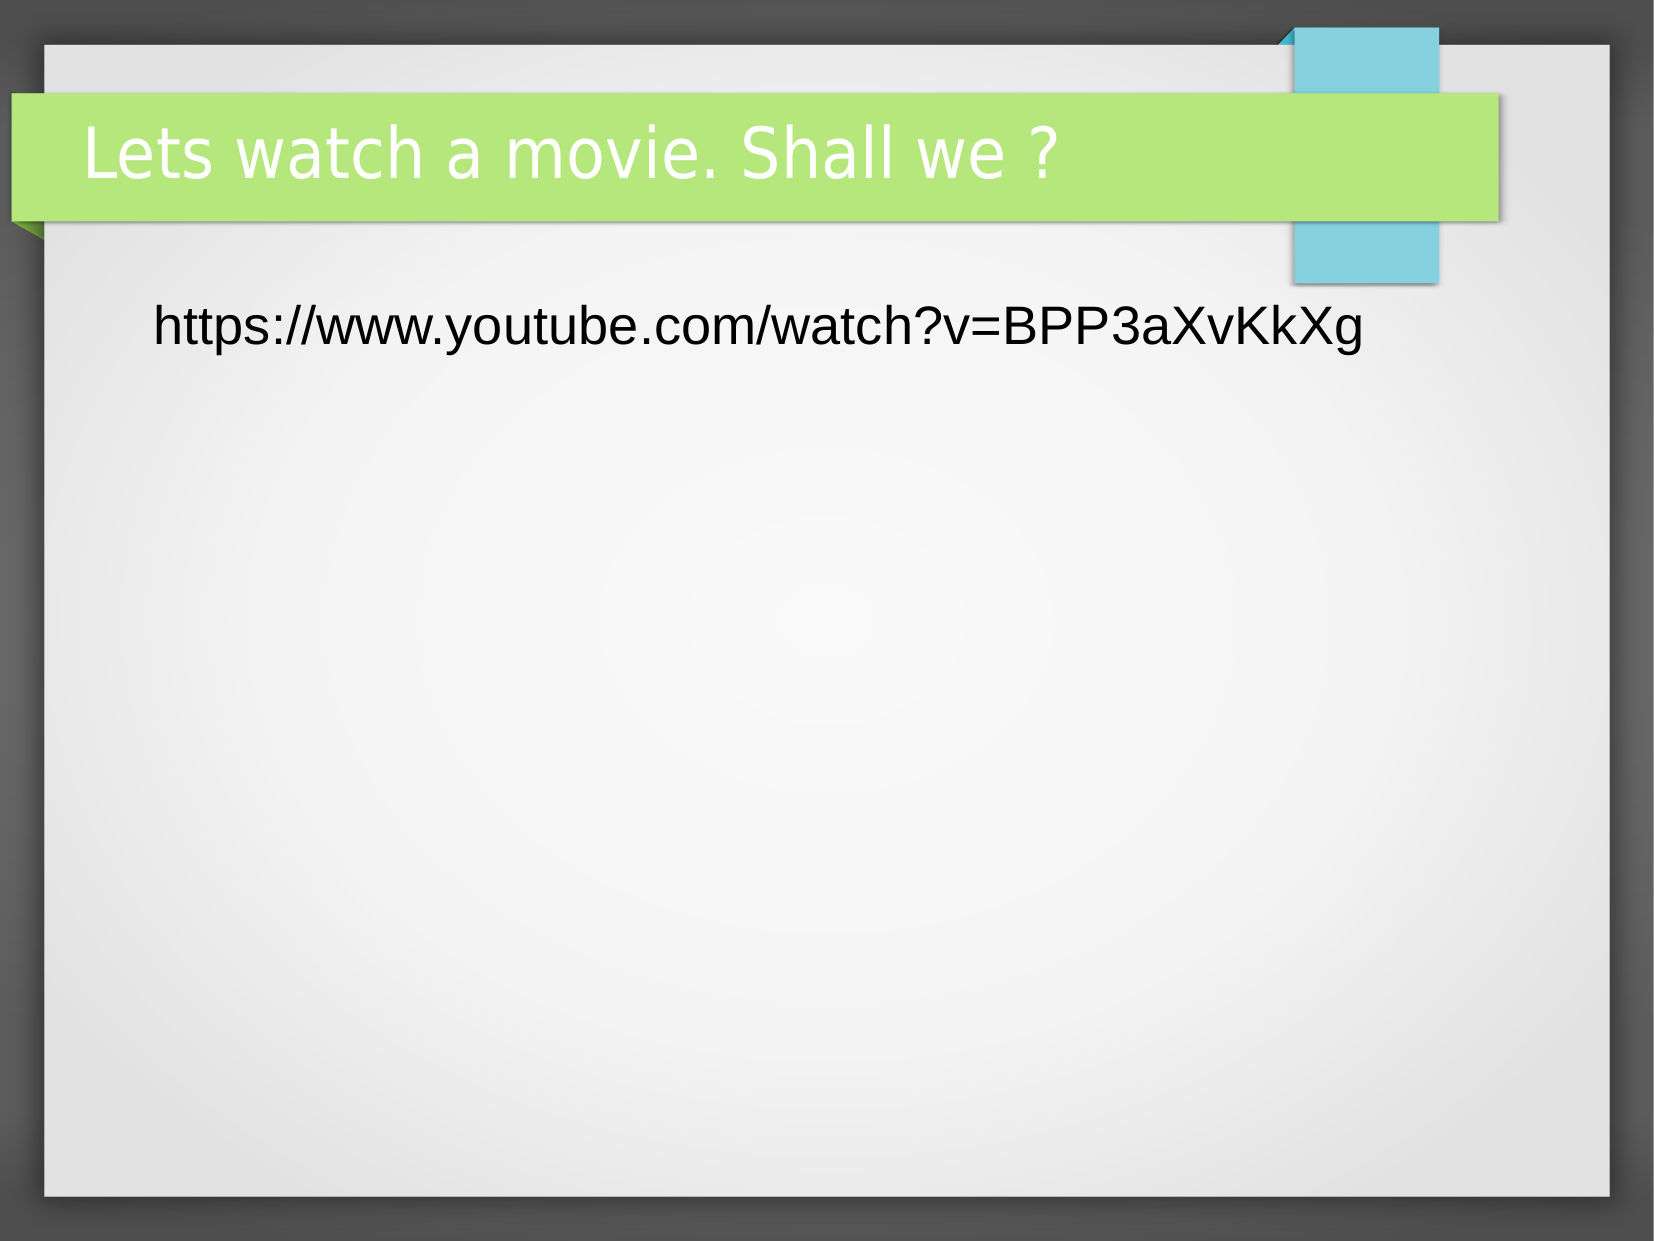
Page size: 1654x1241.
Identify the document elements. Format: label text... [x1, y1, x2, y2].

picture [0, 0, 1654, 1241]
list https://www.youtube.com/watch?v=BPP3aXvKkXg [82, 295, 1571, 1015]
title Lets watch a movie. Shall we ? [82, 94, 1264, 213]
